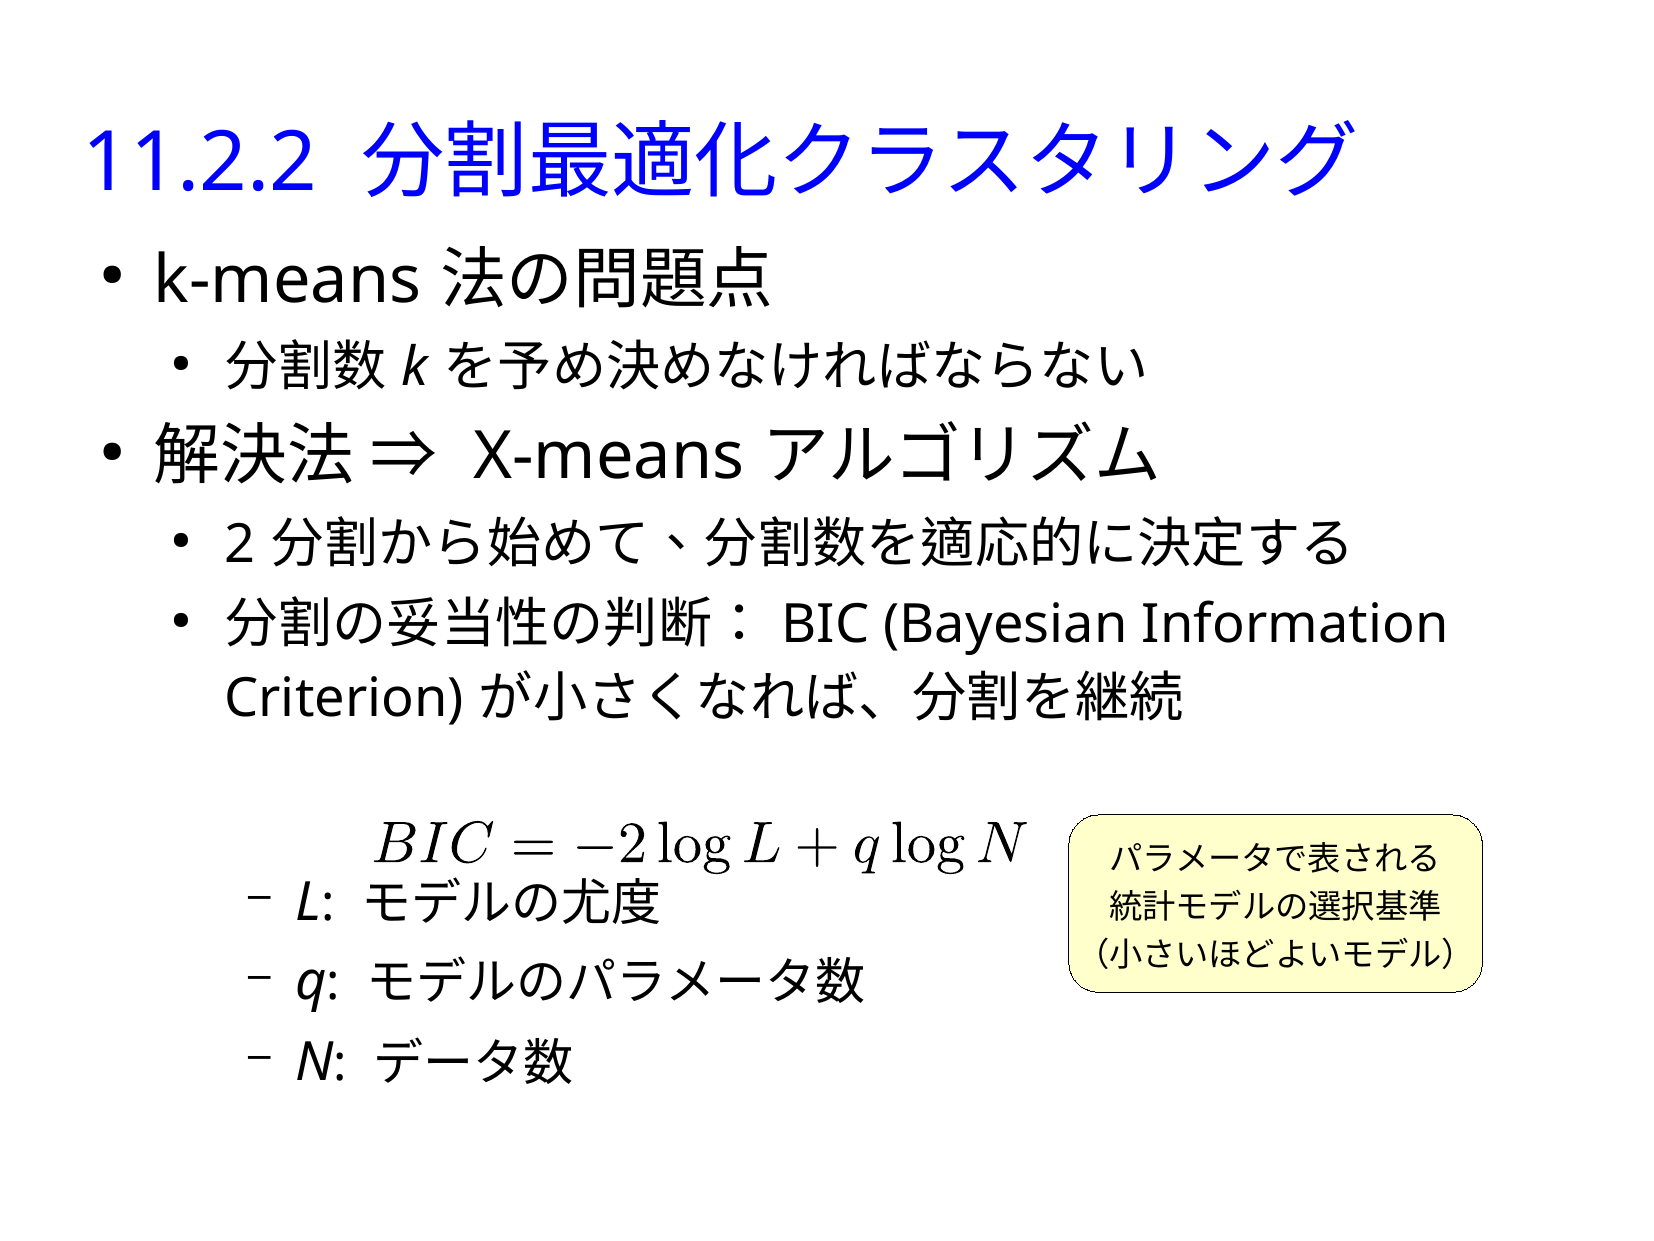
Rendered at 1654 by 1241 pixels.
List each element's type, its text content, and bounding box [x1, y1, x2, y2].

title 11.2.2 分割最適化クラスタリング [82, 45, 1571, 231]
text_box [371, 820, 1029, 875]
text_box パラメータで表される 統計モデルの選択基準 （小さいほどよいモデル） [1068, 814, 1483, 993]
list k-means法の問題点 分割数kを予め決めなければならない 解決法 ⇒ X-meansアルゴリズム 2分割から始めて、分割数を適応的に決定する 分割の妥当性の判断：BIC (Bayesian Information Criterion)が小さくなれば、分割を継続 L: モデルの尤度 q: モデルのパラメータ数 N: データ数 [82, 231, 1571, 1149]
